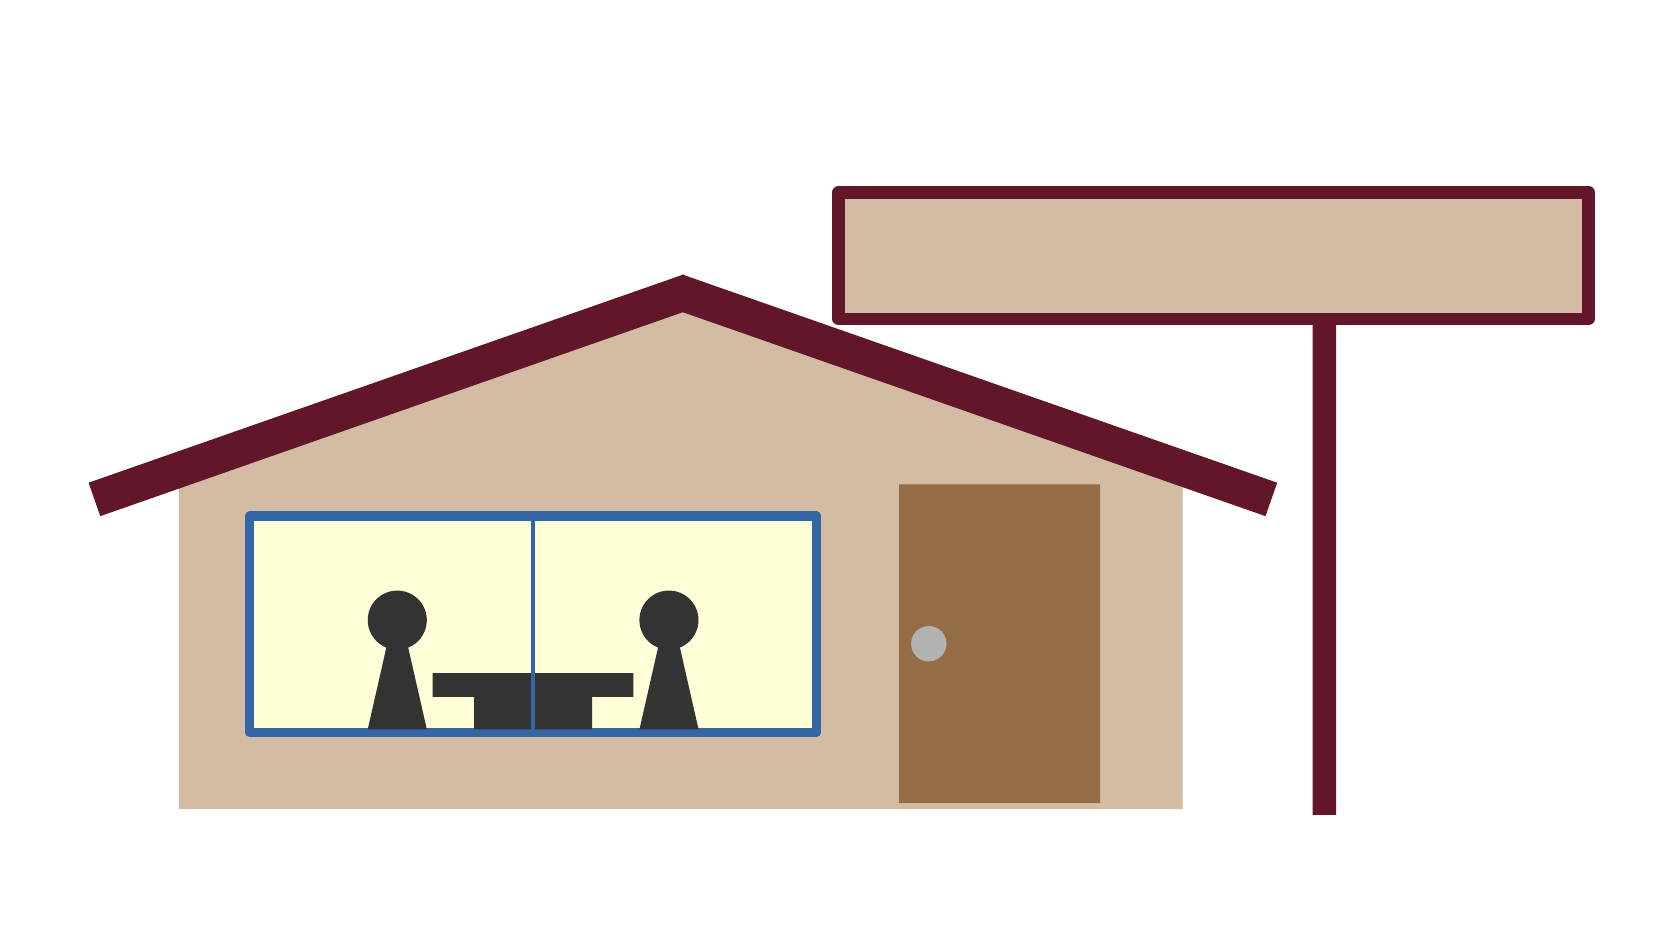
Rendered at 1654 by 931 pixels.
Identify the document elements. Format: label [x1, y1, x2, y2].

text_box [88, 274, 1278, 810]
text_box [838, 192, 1589, 815]
